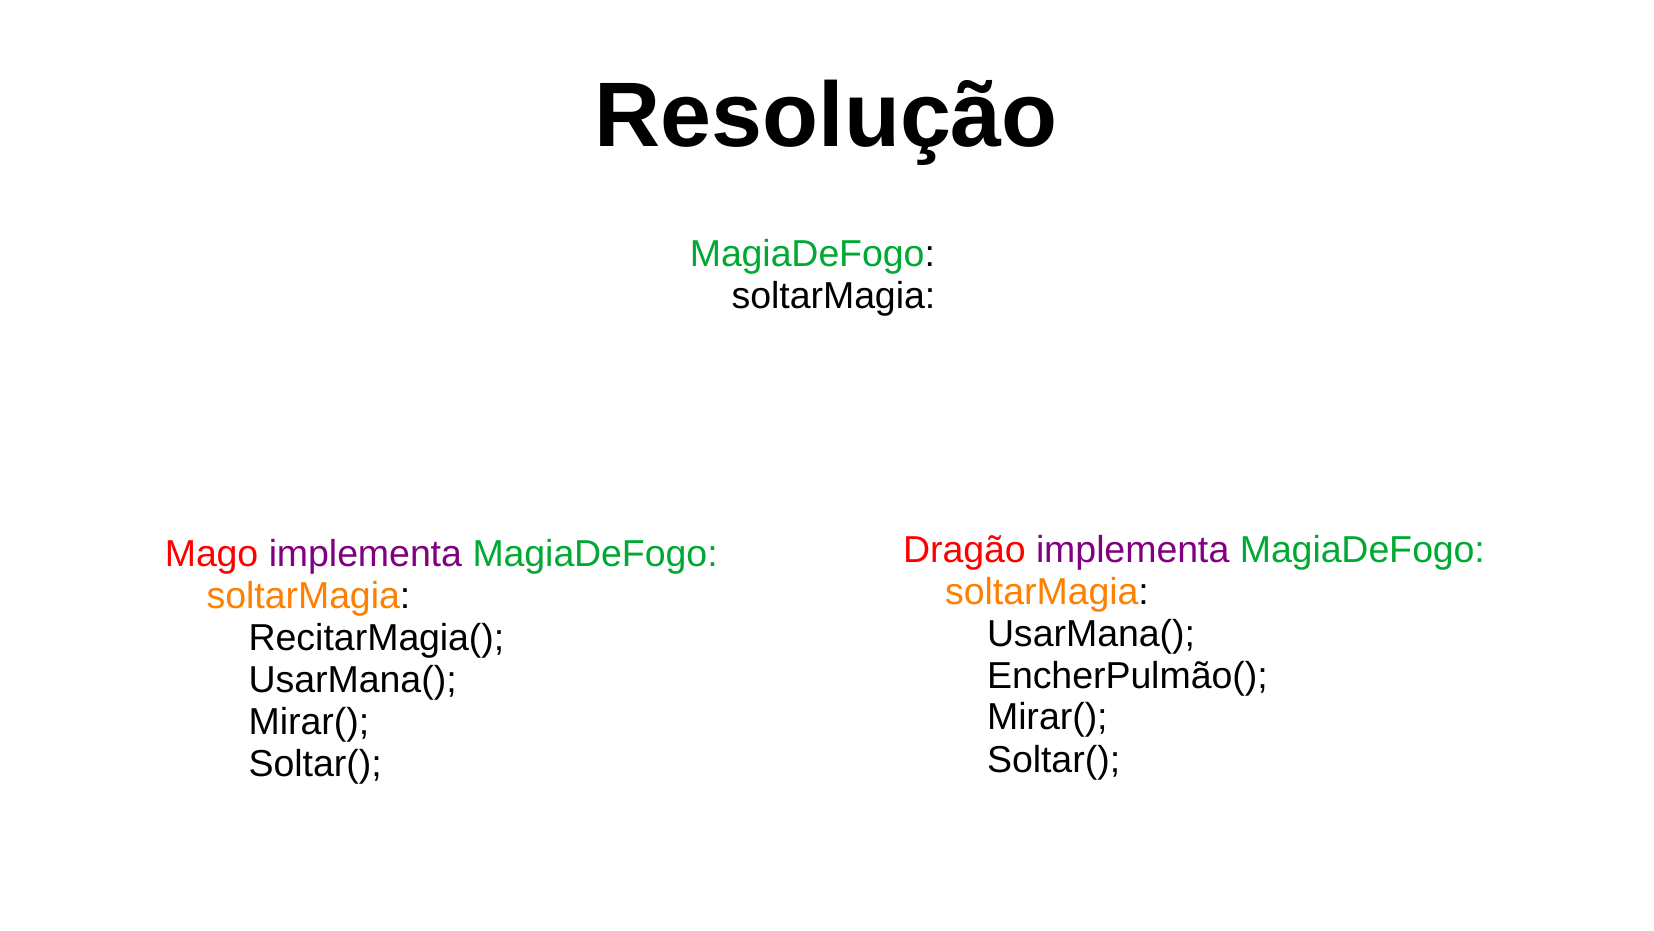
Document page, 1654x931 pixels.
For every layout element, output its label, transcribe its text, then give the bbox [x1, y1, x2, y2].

text_box Dragão implementa MagiaDeFogo: soltarMagia: UsarMana(); EncherPulmão(); Mirar(); Soltar(); [888, 520, 1501, 788]
text_box MagiaDeFogo: soltarMagia: [675, 225, 951, 324]
title Resolução [82, 37, 1571, 193]
text_box Mago implementa MagiaDeFogo: soltarMagia: RecitarMagia(); UsarMana(); Mirar(); Soltar(); [150, 525, 733, 792]
